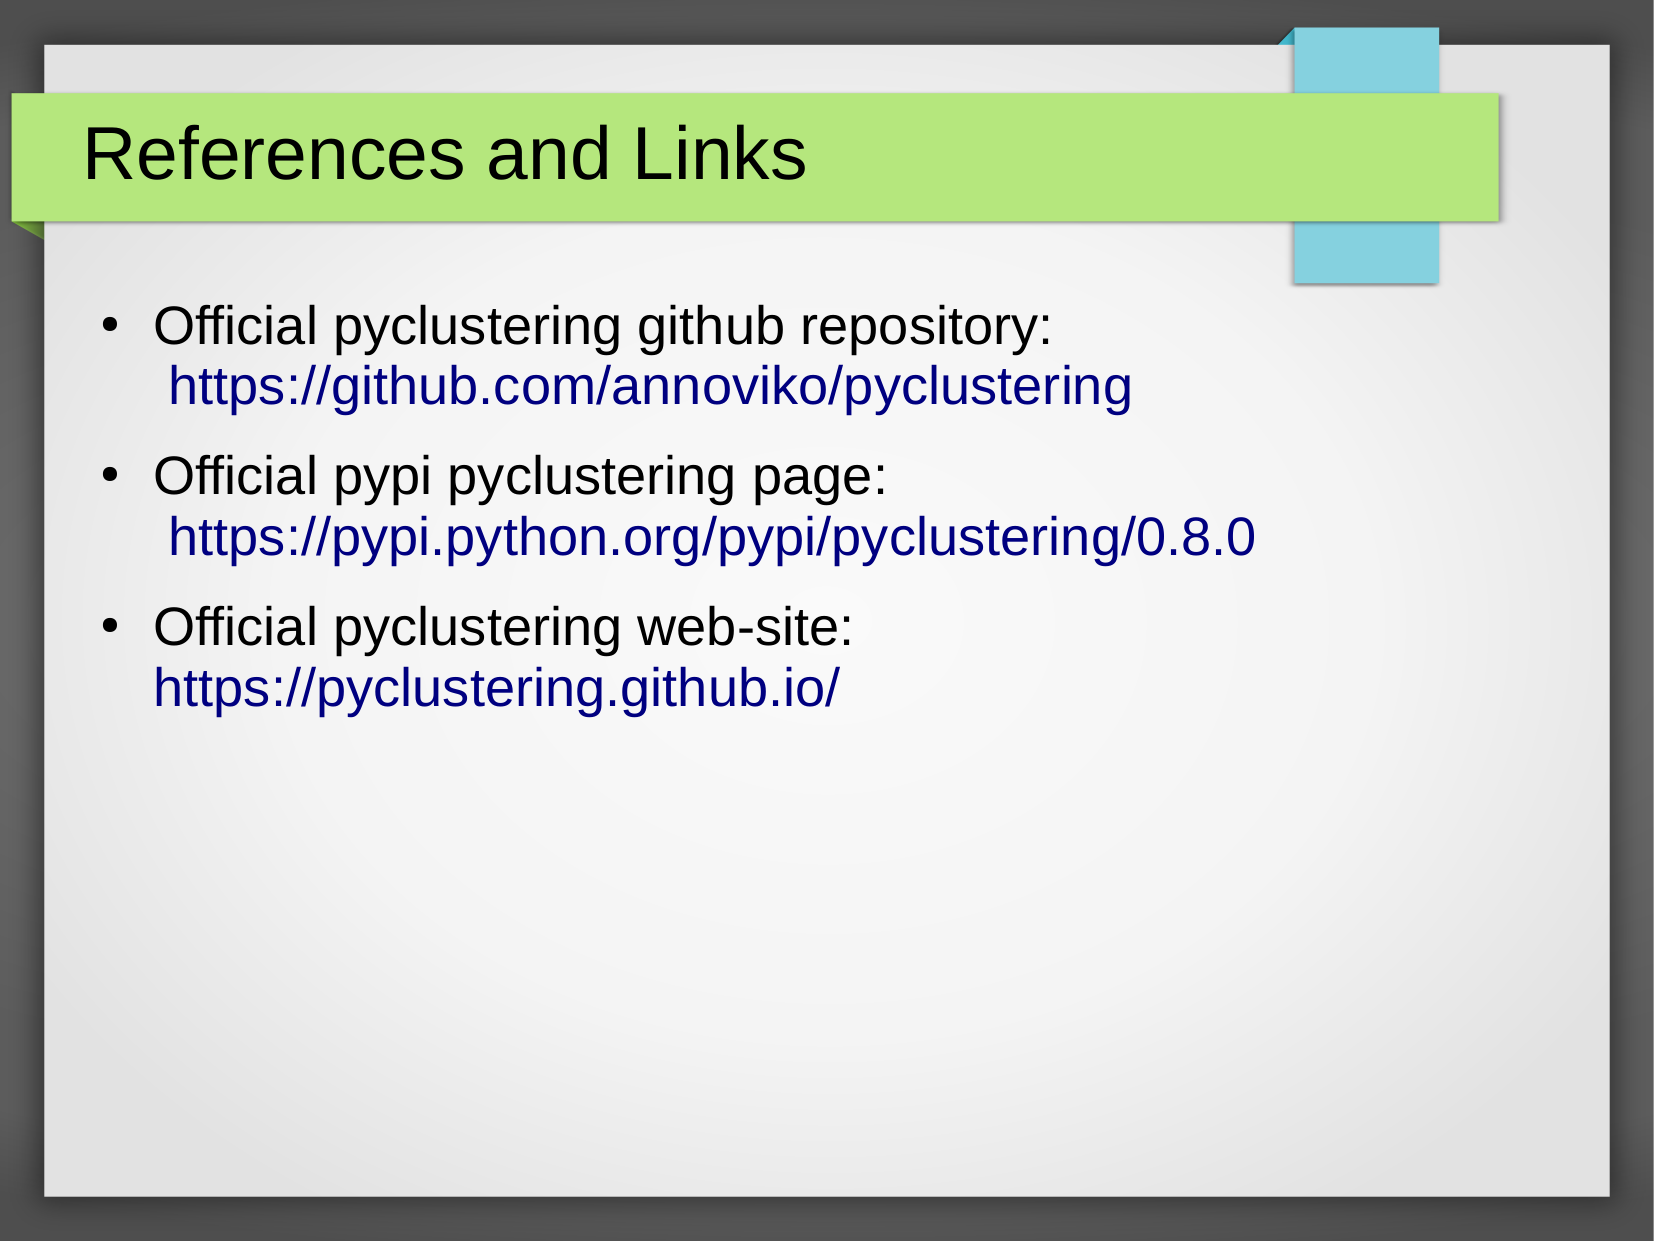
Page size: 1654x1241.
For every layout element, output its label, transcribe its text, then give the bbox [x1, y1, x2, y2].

list Official pyclustering github repository: https://github.com/annoviko/pyclustering Official pypi pyclustering page: https://pypi.python.org/pypi/pyclustering/0.8.0 Official pyclustering web-site: https://pyclustering.github.io/ [82, 295, 1571, 1015]
title References and Links [82, 94, 1264, 213]
picture [0, 0, 1654, 1241]
